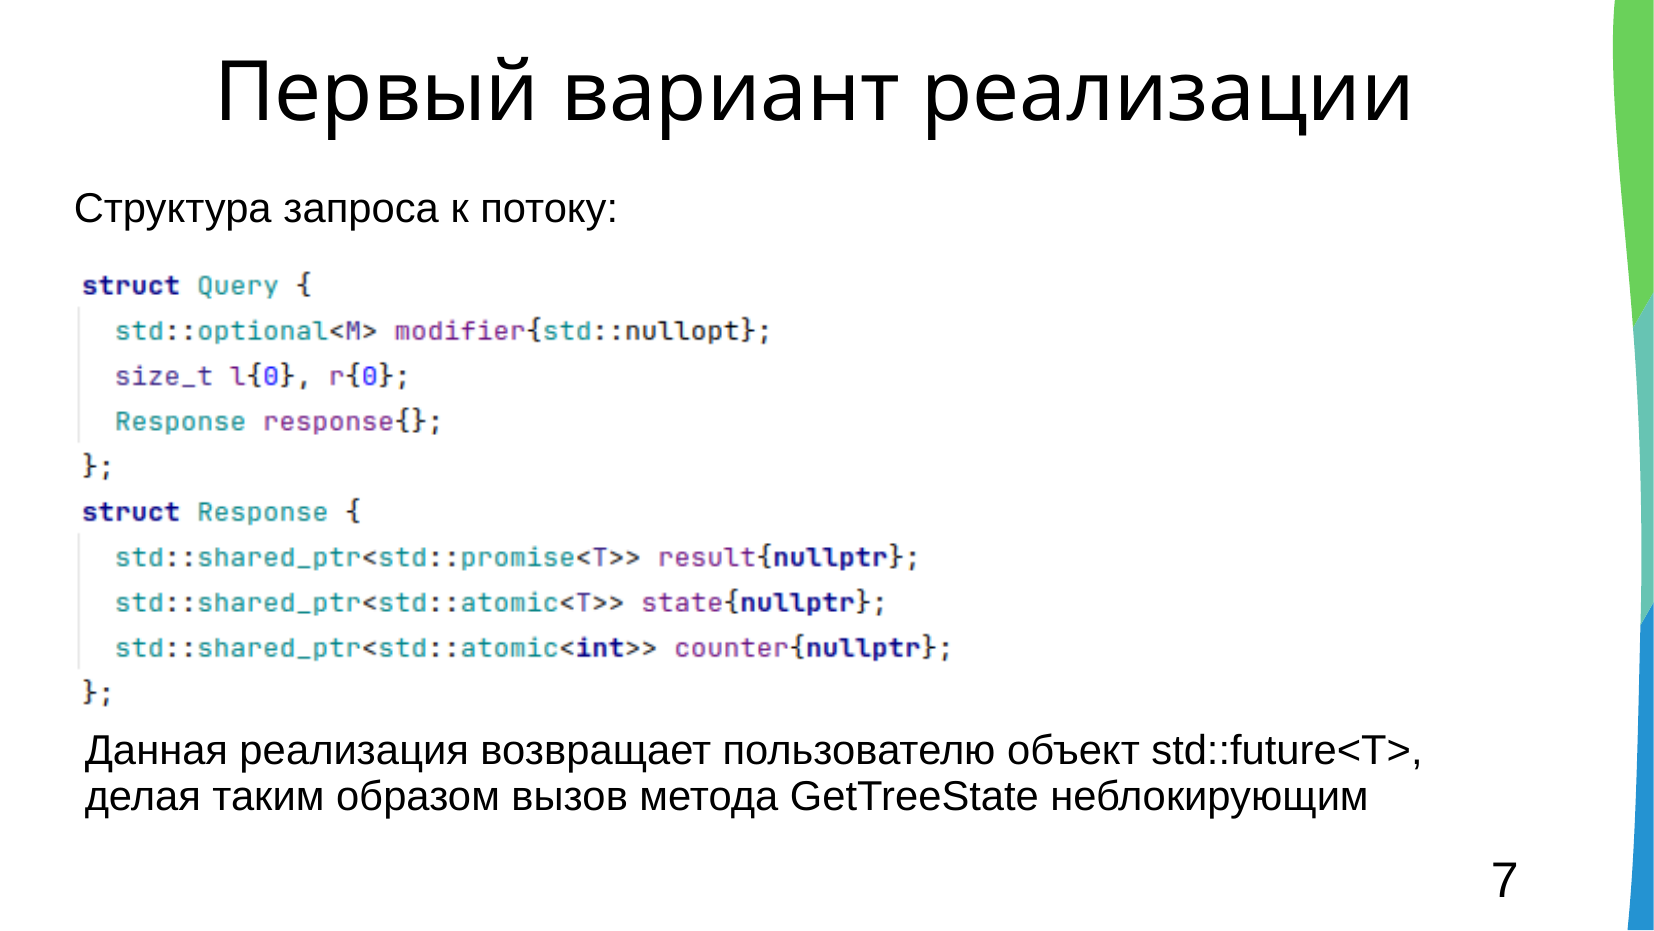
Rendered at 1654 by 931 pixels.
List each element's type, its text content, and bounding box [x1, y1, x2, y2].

text_box Данная реализация возвращает пользователю объект std::future<T>, делая таким образом вызов метода GetTreeState неблокирующим [70, 719, 1477, 902]
text_box <number> [1476, 845, 1654, 916]
picture [70, 261, 975, 719]
title Первый вариант реализации [118, 0, 1512, 178]
text_box Структура запроса к потоку: [59, 177, 1023, 261]
